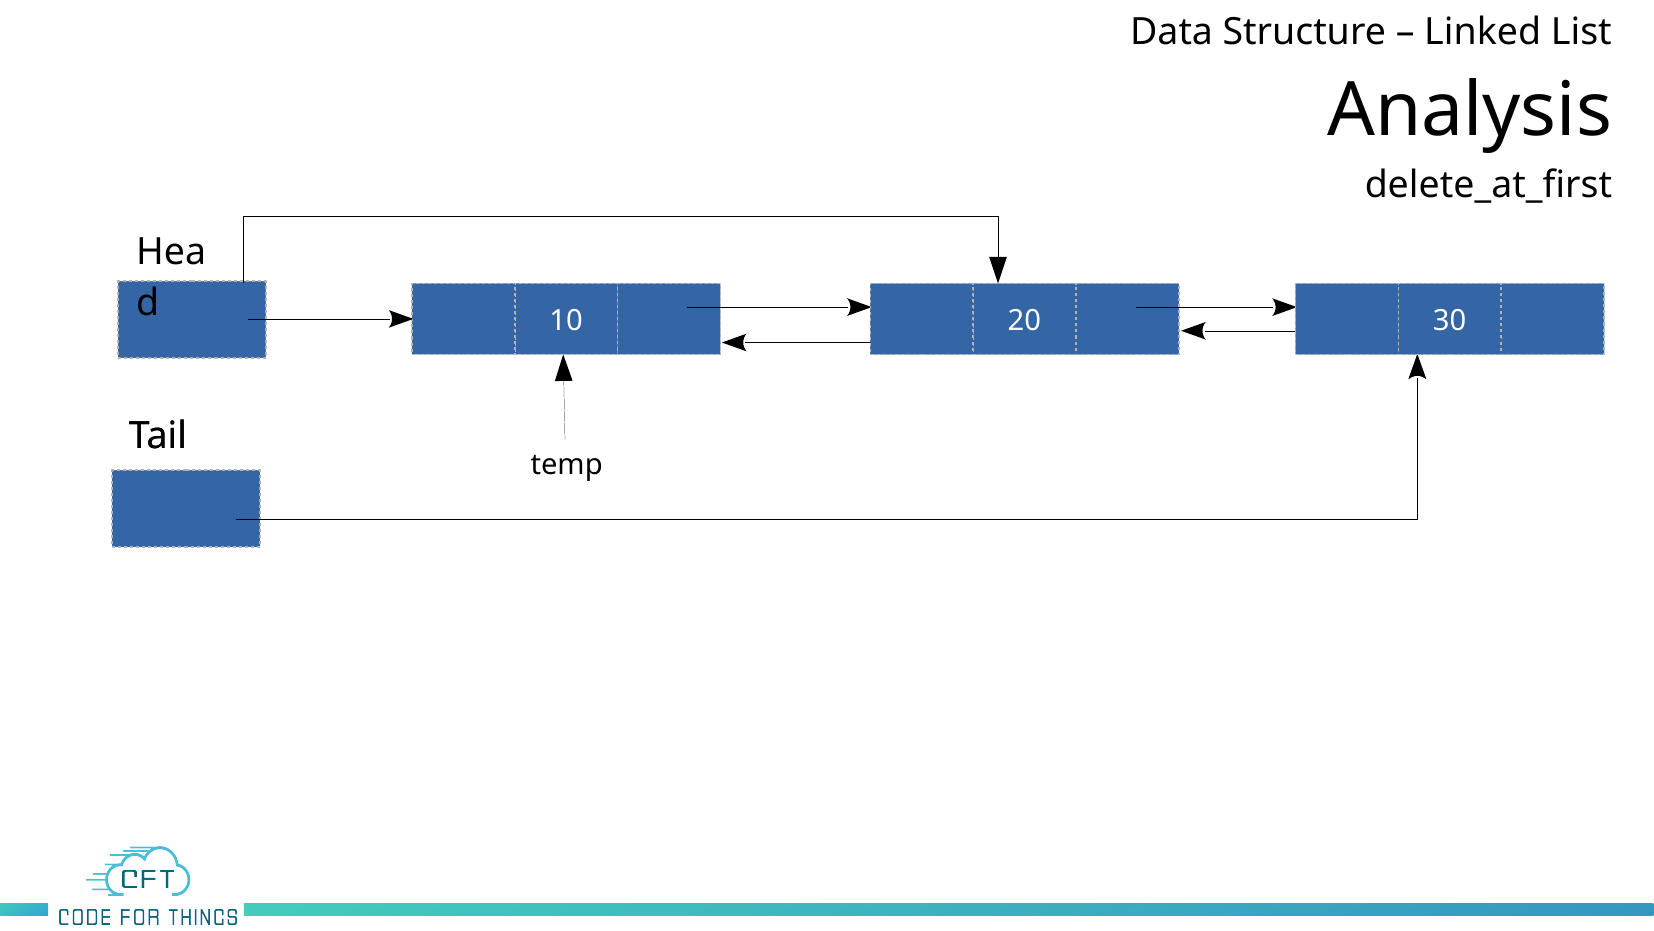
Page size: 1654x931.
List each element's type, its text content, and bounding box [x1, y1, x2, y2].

text_box Head [121, 216, 244, 319]
text_box temp [515, 435, 624, 491]
text_box 10 [515, 283, 617, 355]
text_box Tail [114, 401, 237, 468]
text_box [617, 283, 721, 355]
text_box [870, 283, 974, 355]
text_box [1502, 283, 1605, 355]
text_box [411, 283, 515, 355]
text_box [112, 470, 260, 547]
picture [59, 846, 237, 925]
text_box [1295, 283, 1399, 355]
text_box 30 [1399, 283, 1502, 355]
text_box 20 [974, 283, 1076, 355]
title Data Structure – Linked List Analysis delete_at_first [1093, 0, 1613, 216]
text_box [1076, 283, 1179, 355]
text_box [118, 281, 266, 358]
